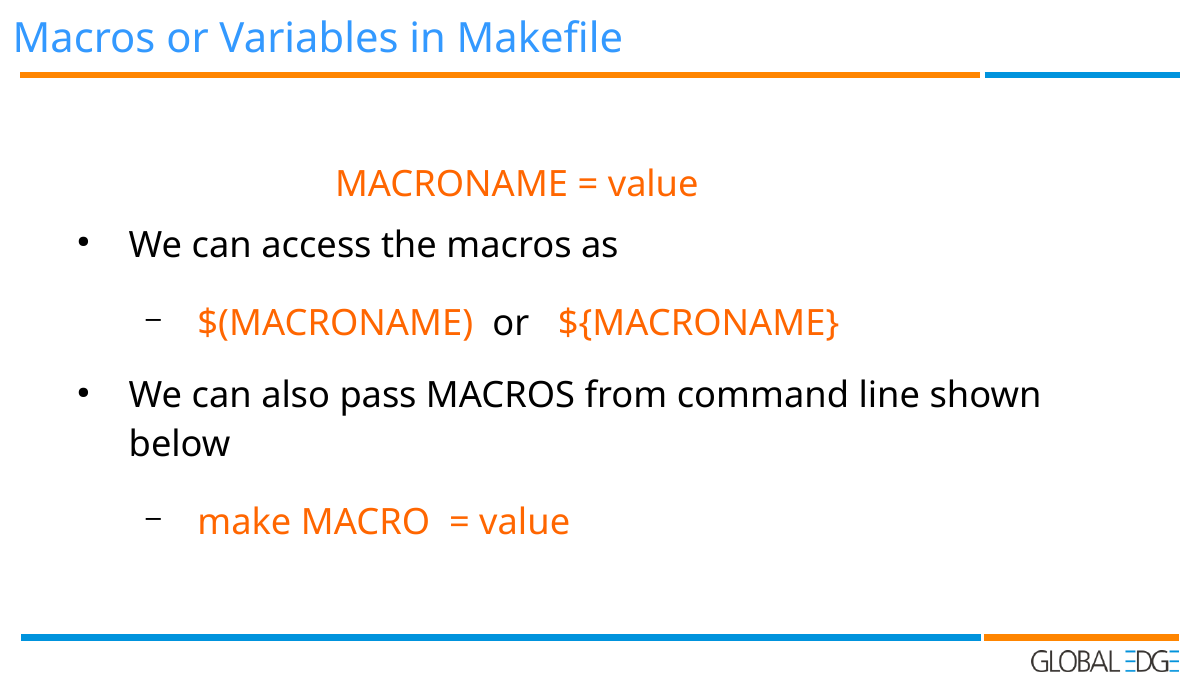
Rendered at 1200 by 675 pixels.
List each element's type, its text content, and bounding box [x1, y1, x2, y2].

picture [1031, 650, 1179, 672]
title Macros or Variables in Makefile [12, 9, 1088, 63]
list MACRONAME = value We can access the macros as $(MACRONAME) or ${MACRONAME} We can also pass MACROS from command line shown below make MACRO = value [60, 157, 1140, 550]
